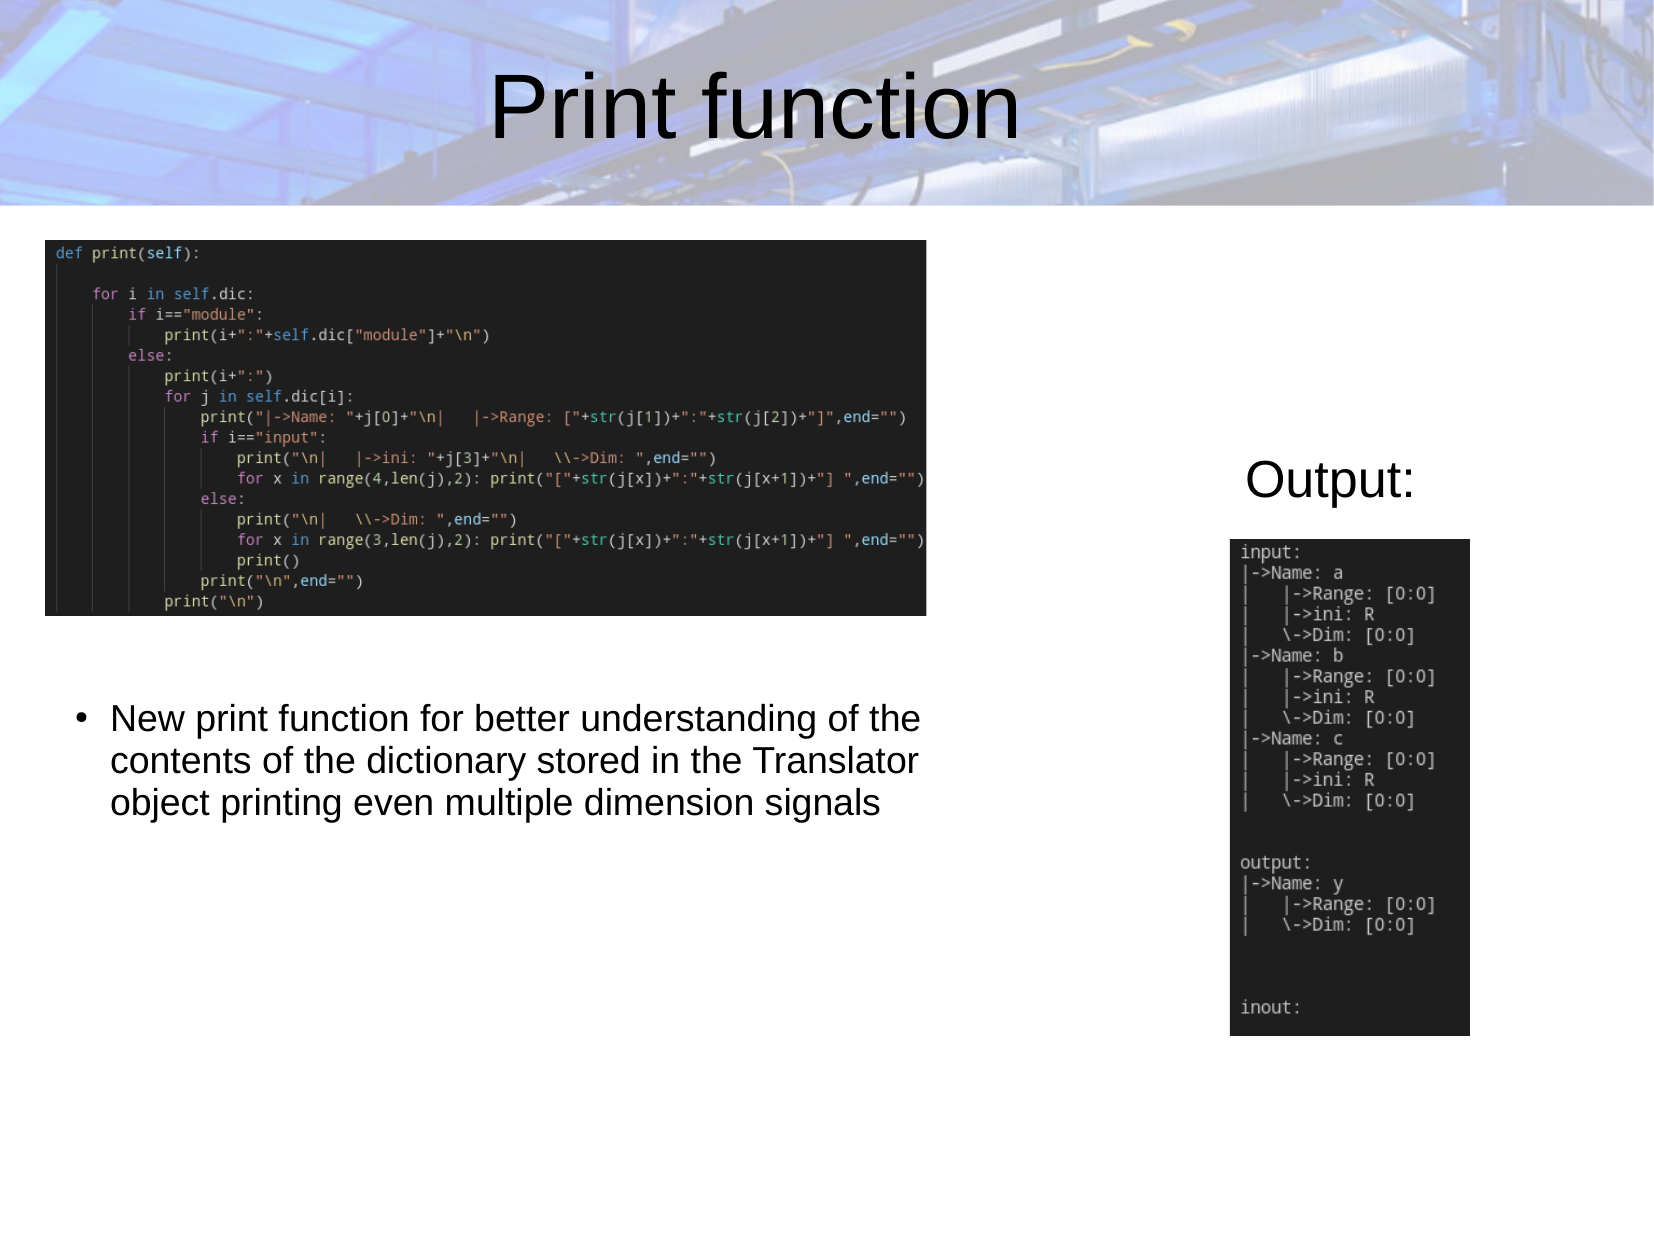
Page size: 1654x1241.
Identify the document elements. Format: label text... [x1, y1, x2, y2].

text_box New print function for better understanding of the contents of the dictionary stored in the Translator object printing even multiple dimension signals [60, 690, 946, 915]
title Print function [11, 2, 1501, 211]
picture [0, 0, 1654, 1241]
subtitle Output: [1245, 450, 1448, 510]
